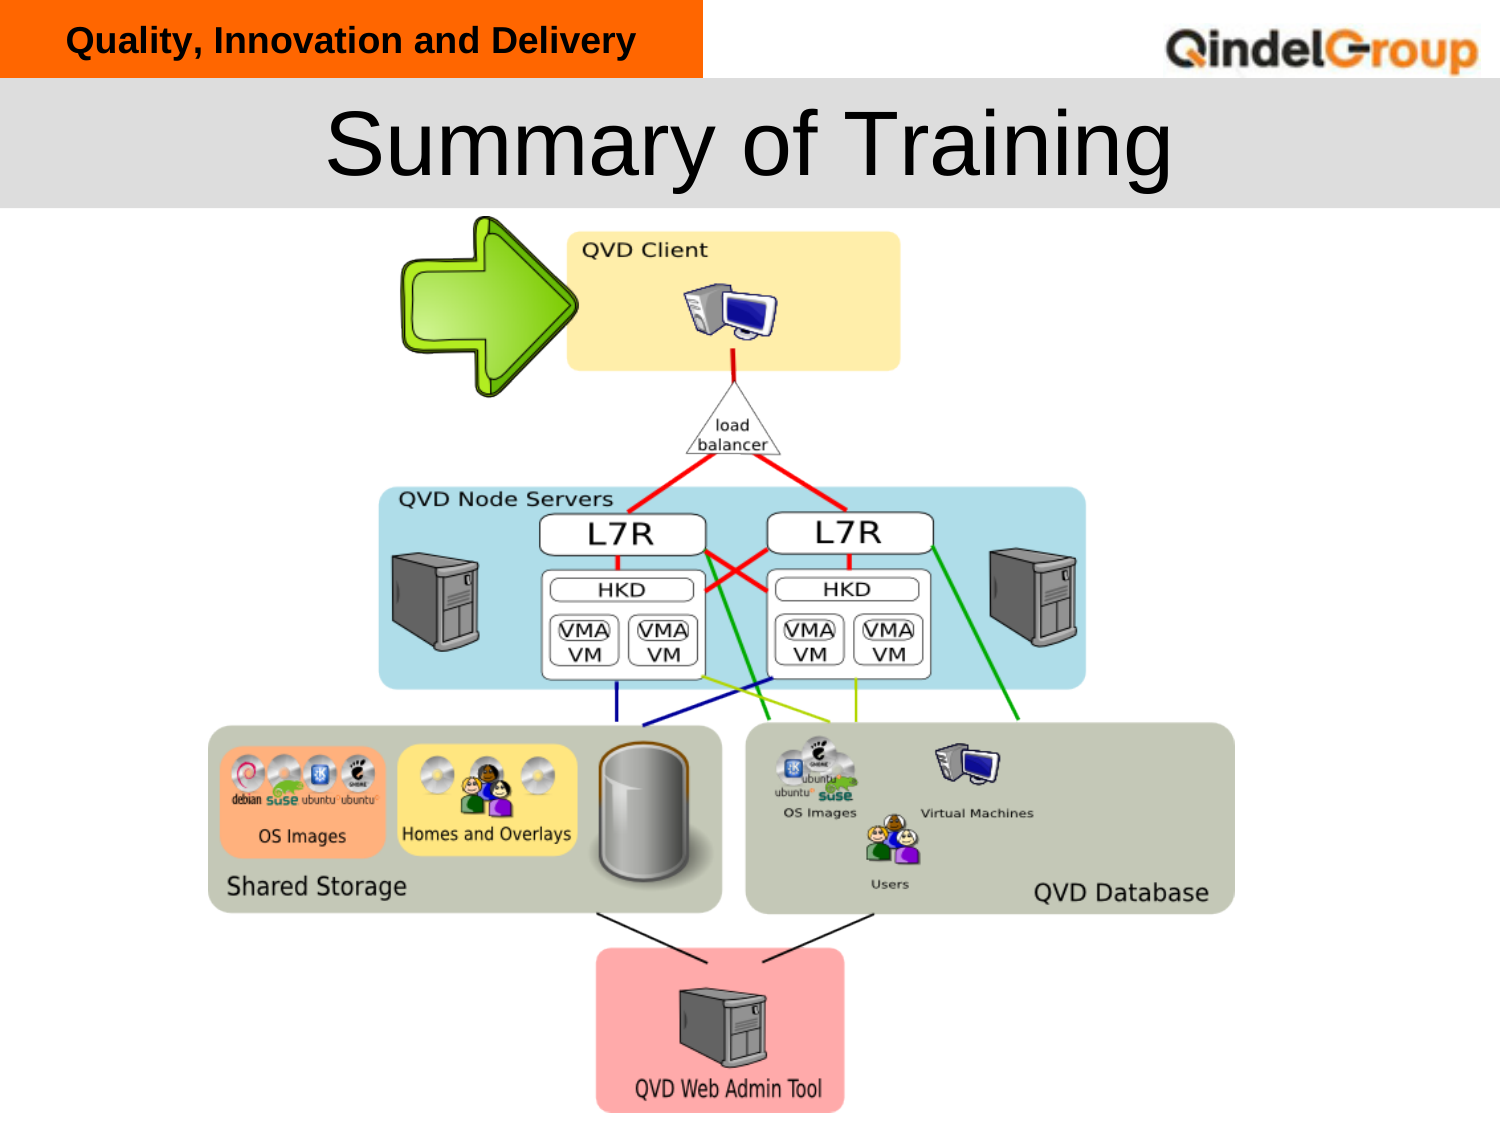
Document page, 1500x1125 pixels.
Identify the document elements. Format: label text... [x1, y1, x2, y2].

picture [208, 216, 1235, 1113]
title Summary of Training [75, 45, 1426, 233]
picture [1163, 23, 1481, 78]
